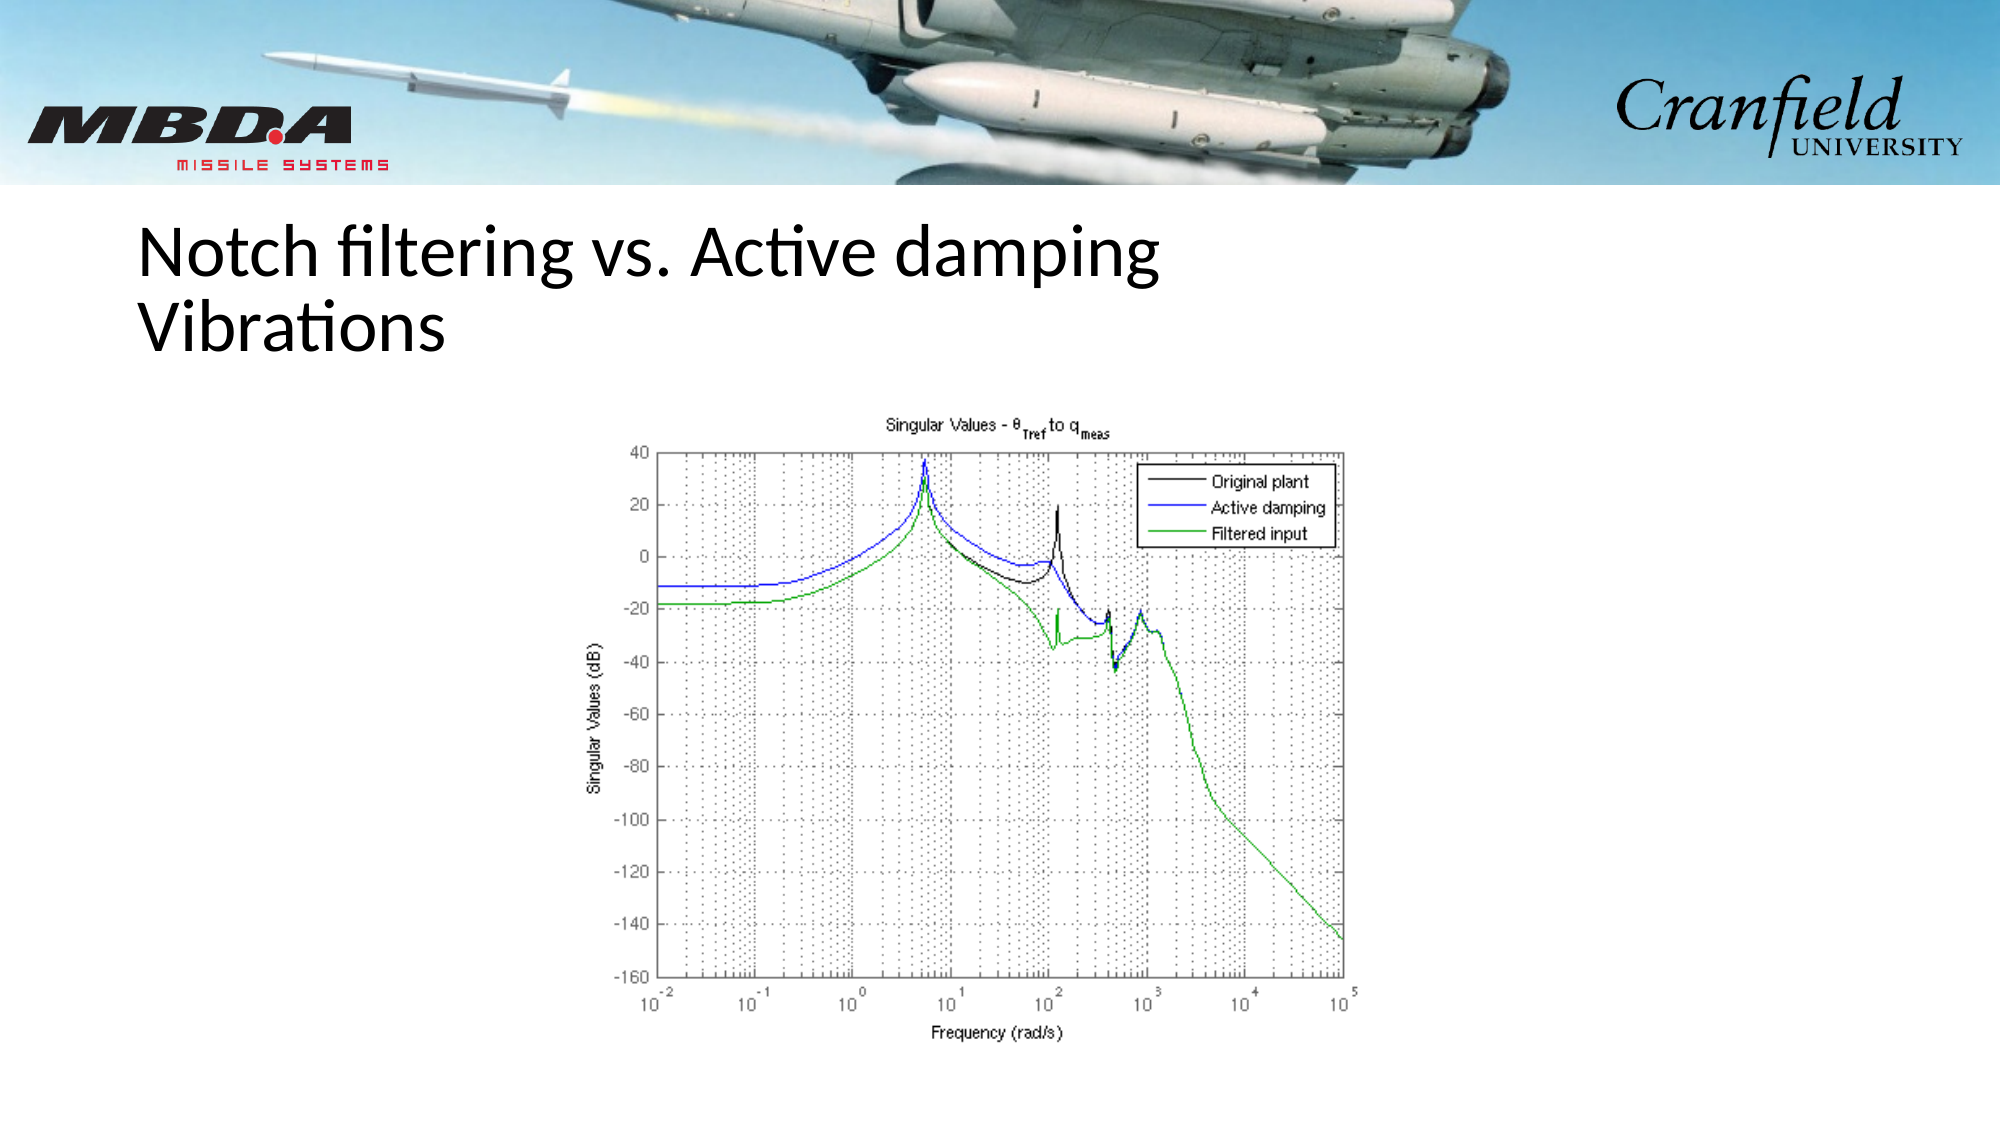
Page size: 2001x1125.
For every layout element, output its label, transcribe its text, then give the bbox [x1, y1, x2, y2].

picture [519, 368, 1429, 1052]
picture [0, 0, 2000, 185]
title Notch filtering vs. Active damping Vibrations [137, 207, 1863, 383]
